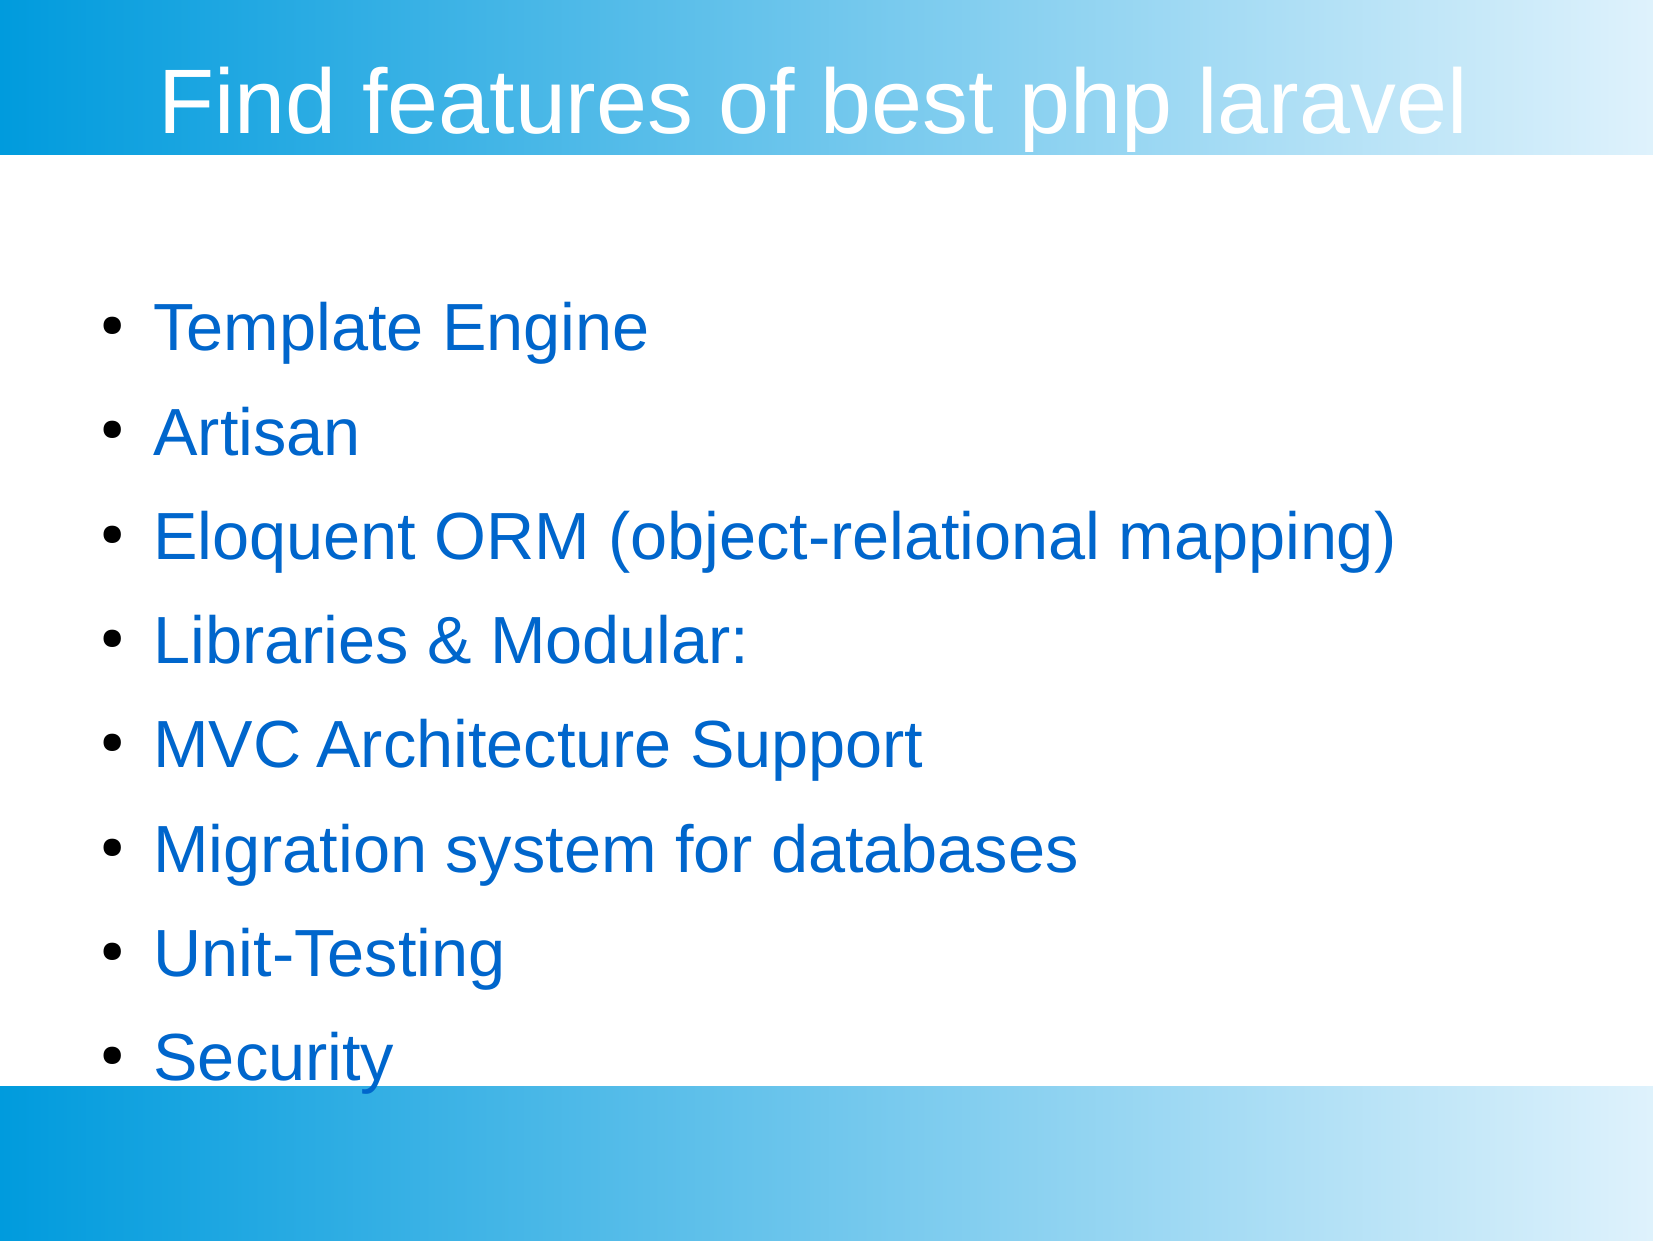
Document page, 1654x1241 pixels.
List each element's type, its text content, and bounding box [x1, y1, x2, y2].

list Template Engine Artisan Eloquent ORM (object-relational mapping) Libraries & Modular: MVC Architecture Support Migration system for databases Unit-Testing Security [82, 290, 1571, 1010]
title Find features of best php laravel [82, 49, 1571, 155]
